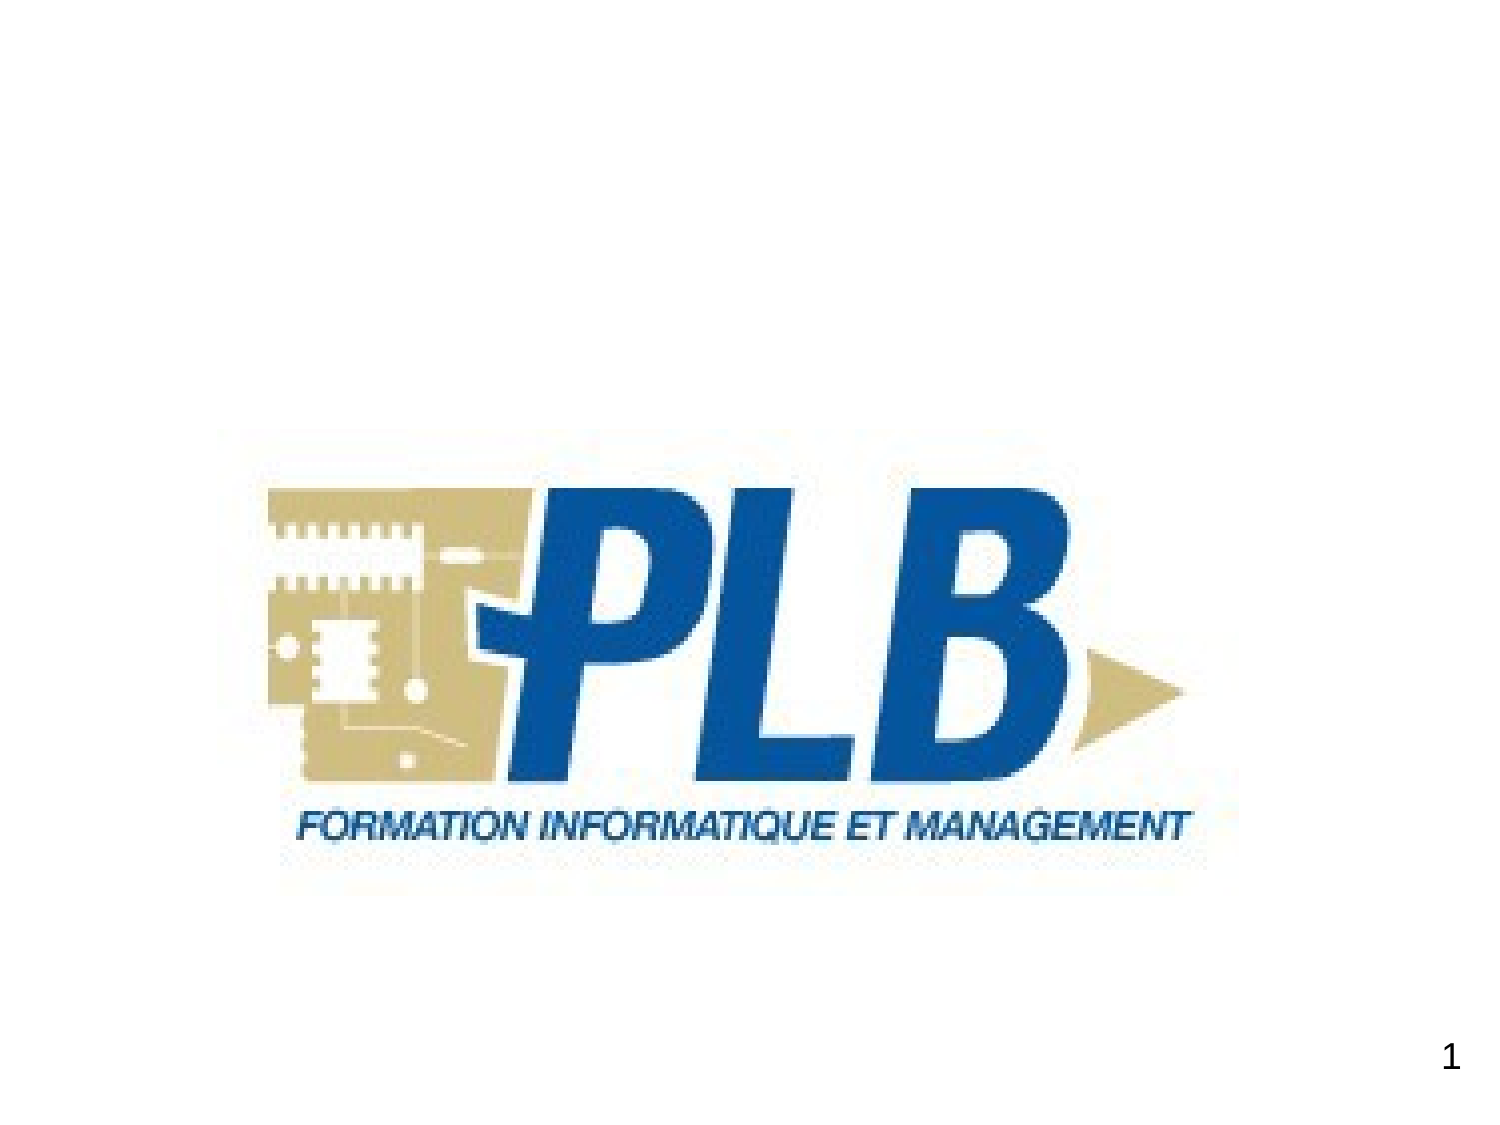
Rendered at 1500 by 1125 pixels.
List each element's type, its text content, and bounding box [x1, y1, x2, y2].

picture [217, 429, 1239, 896]
text_box 1 [1438, 1033, 1465, 1077]
